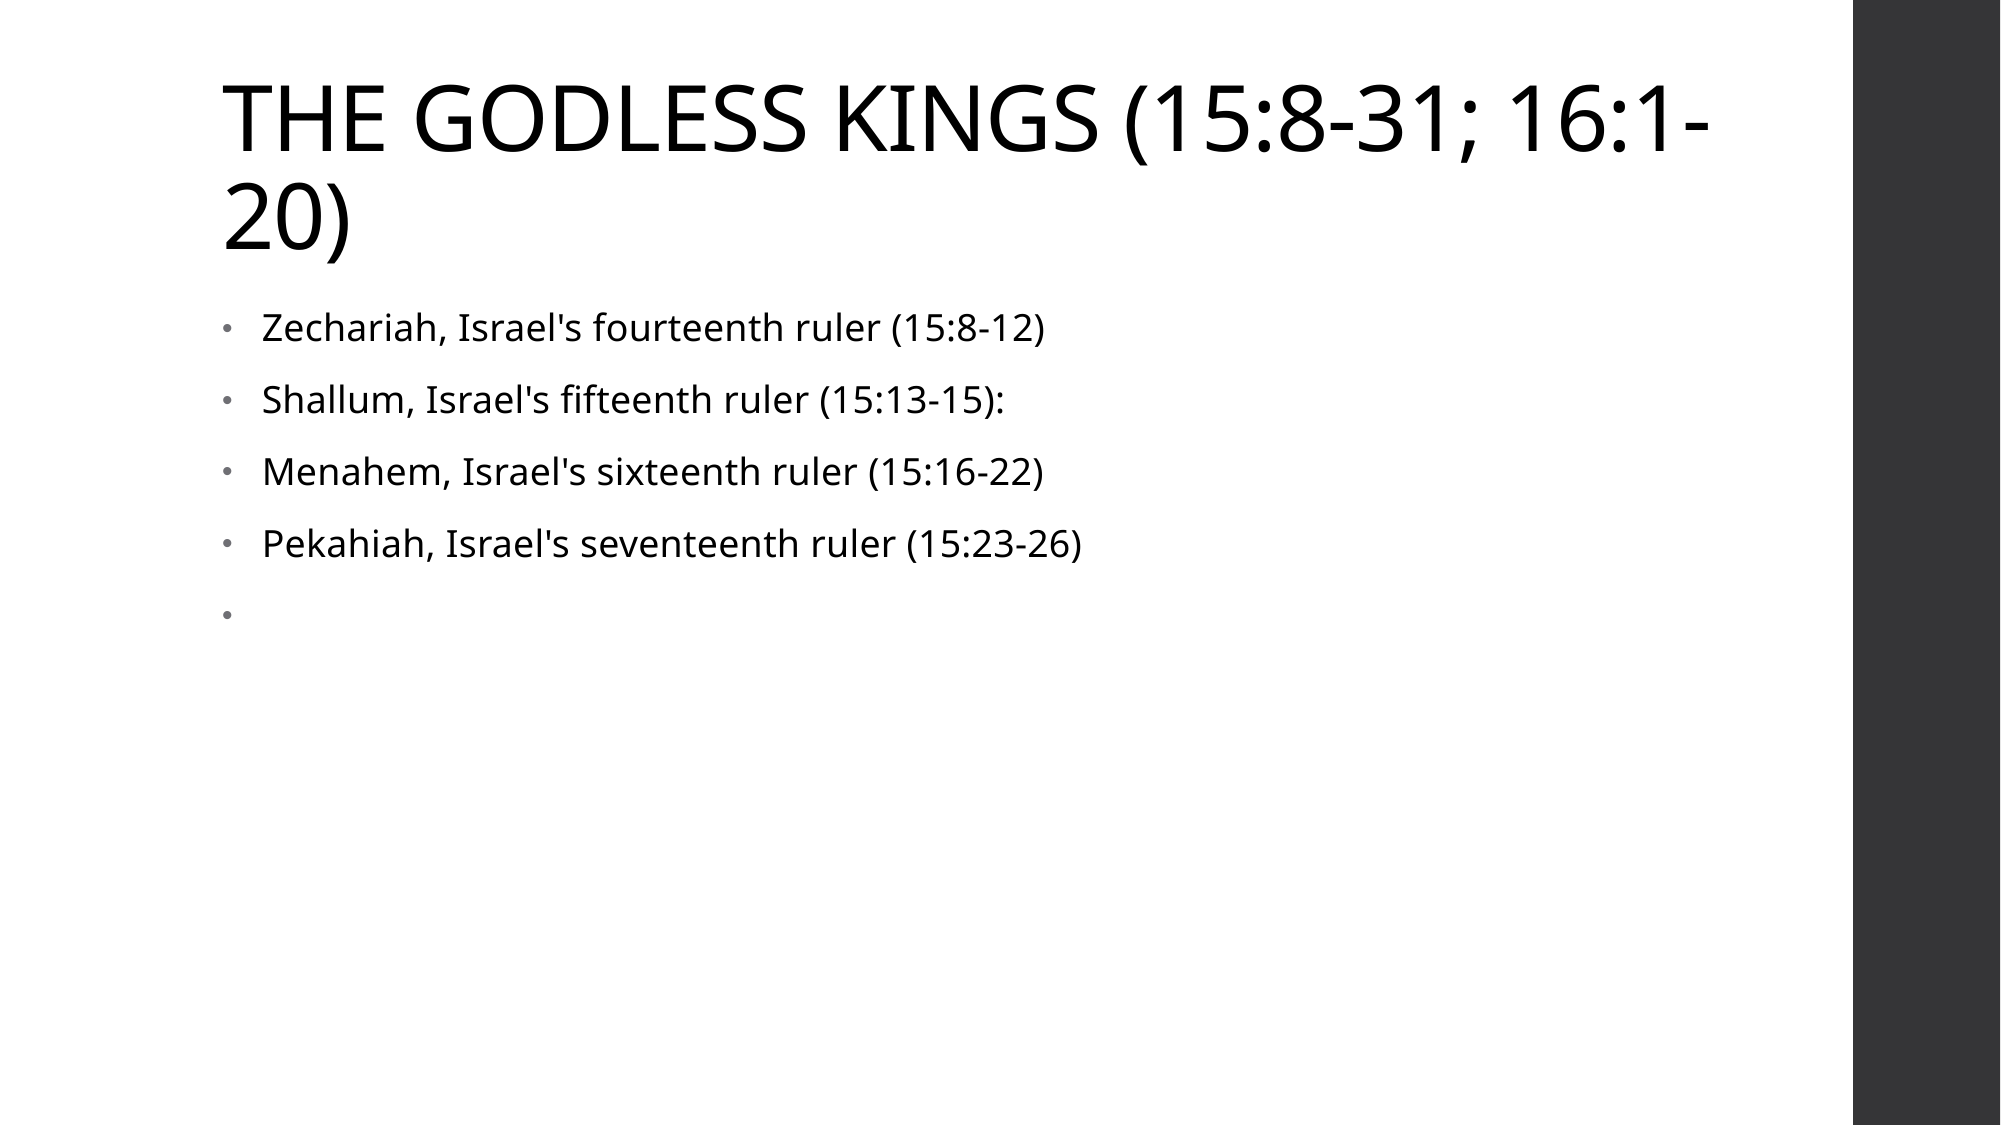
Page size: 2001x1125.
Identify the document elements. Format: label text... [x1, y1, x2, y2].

title THE GODLESS KINGS (15:8-31; 16:1-20) [206, 60, 1797, 278]
list Zechariah, Israel's fourteenth ruler (15:8-12) Shallum, Israel's fifteenth ruler (15:13-15): Menahem, Israel's sixteenth ruler (15:16-22) Pekahiah, Israel's seventeenth ruler (15:23-26) [206, 299, 1617, 1014]
